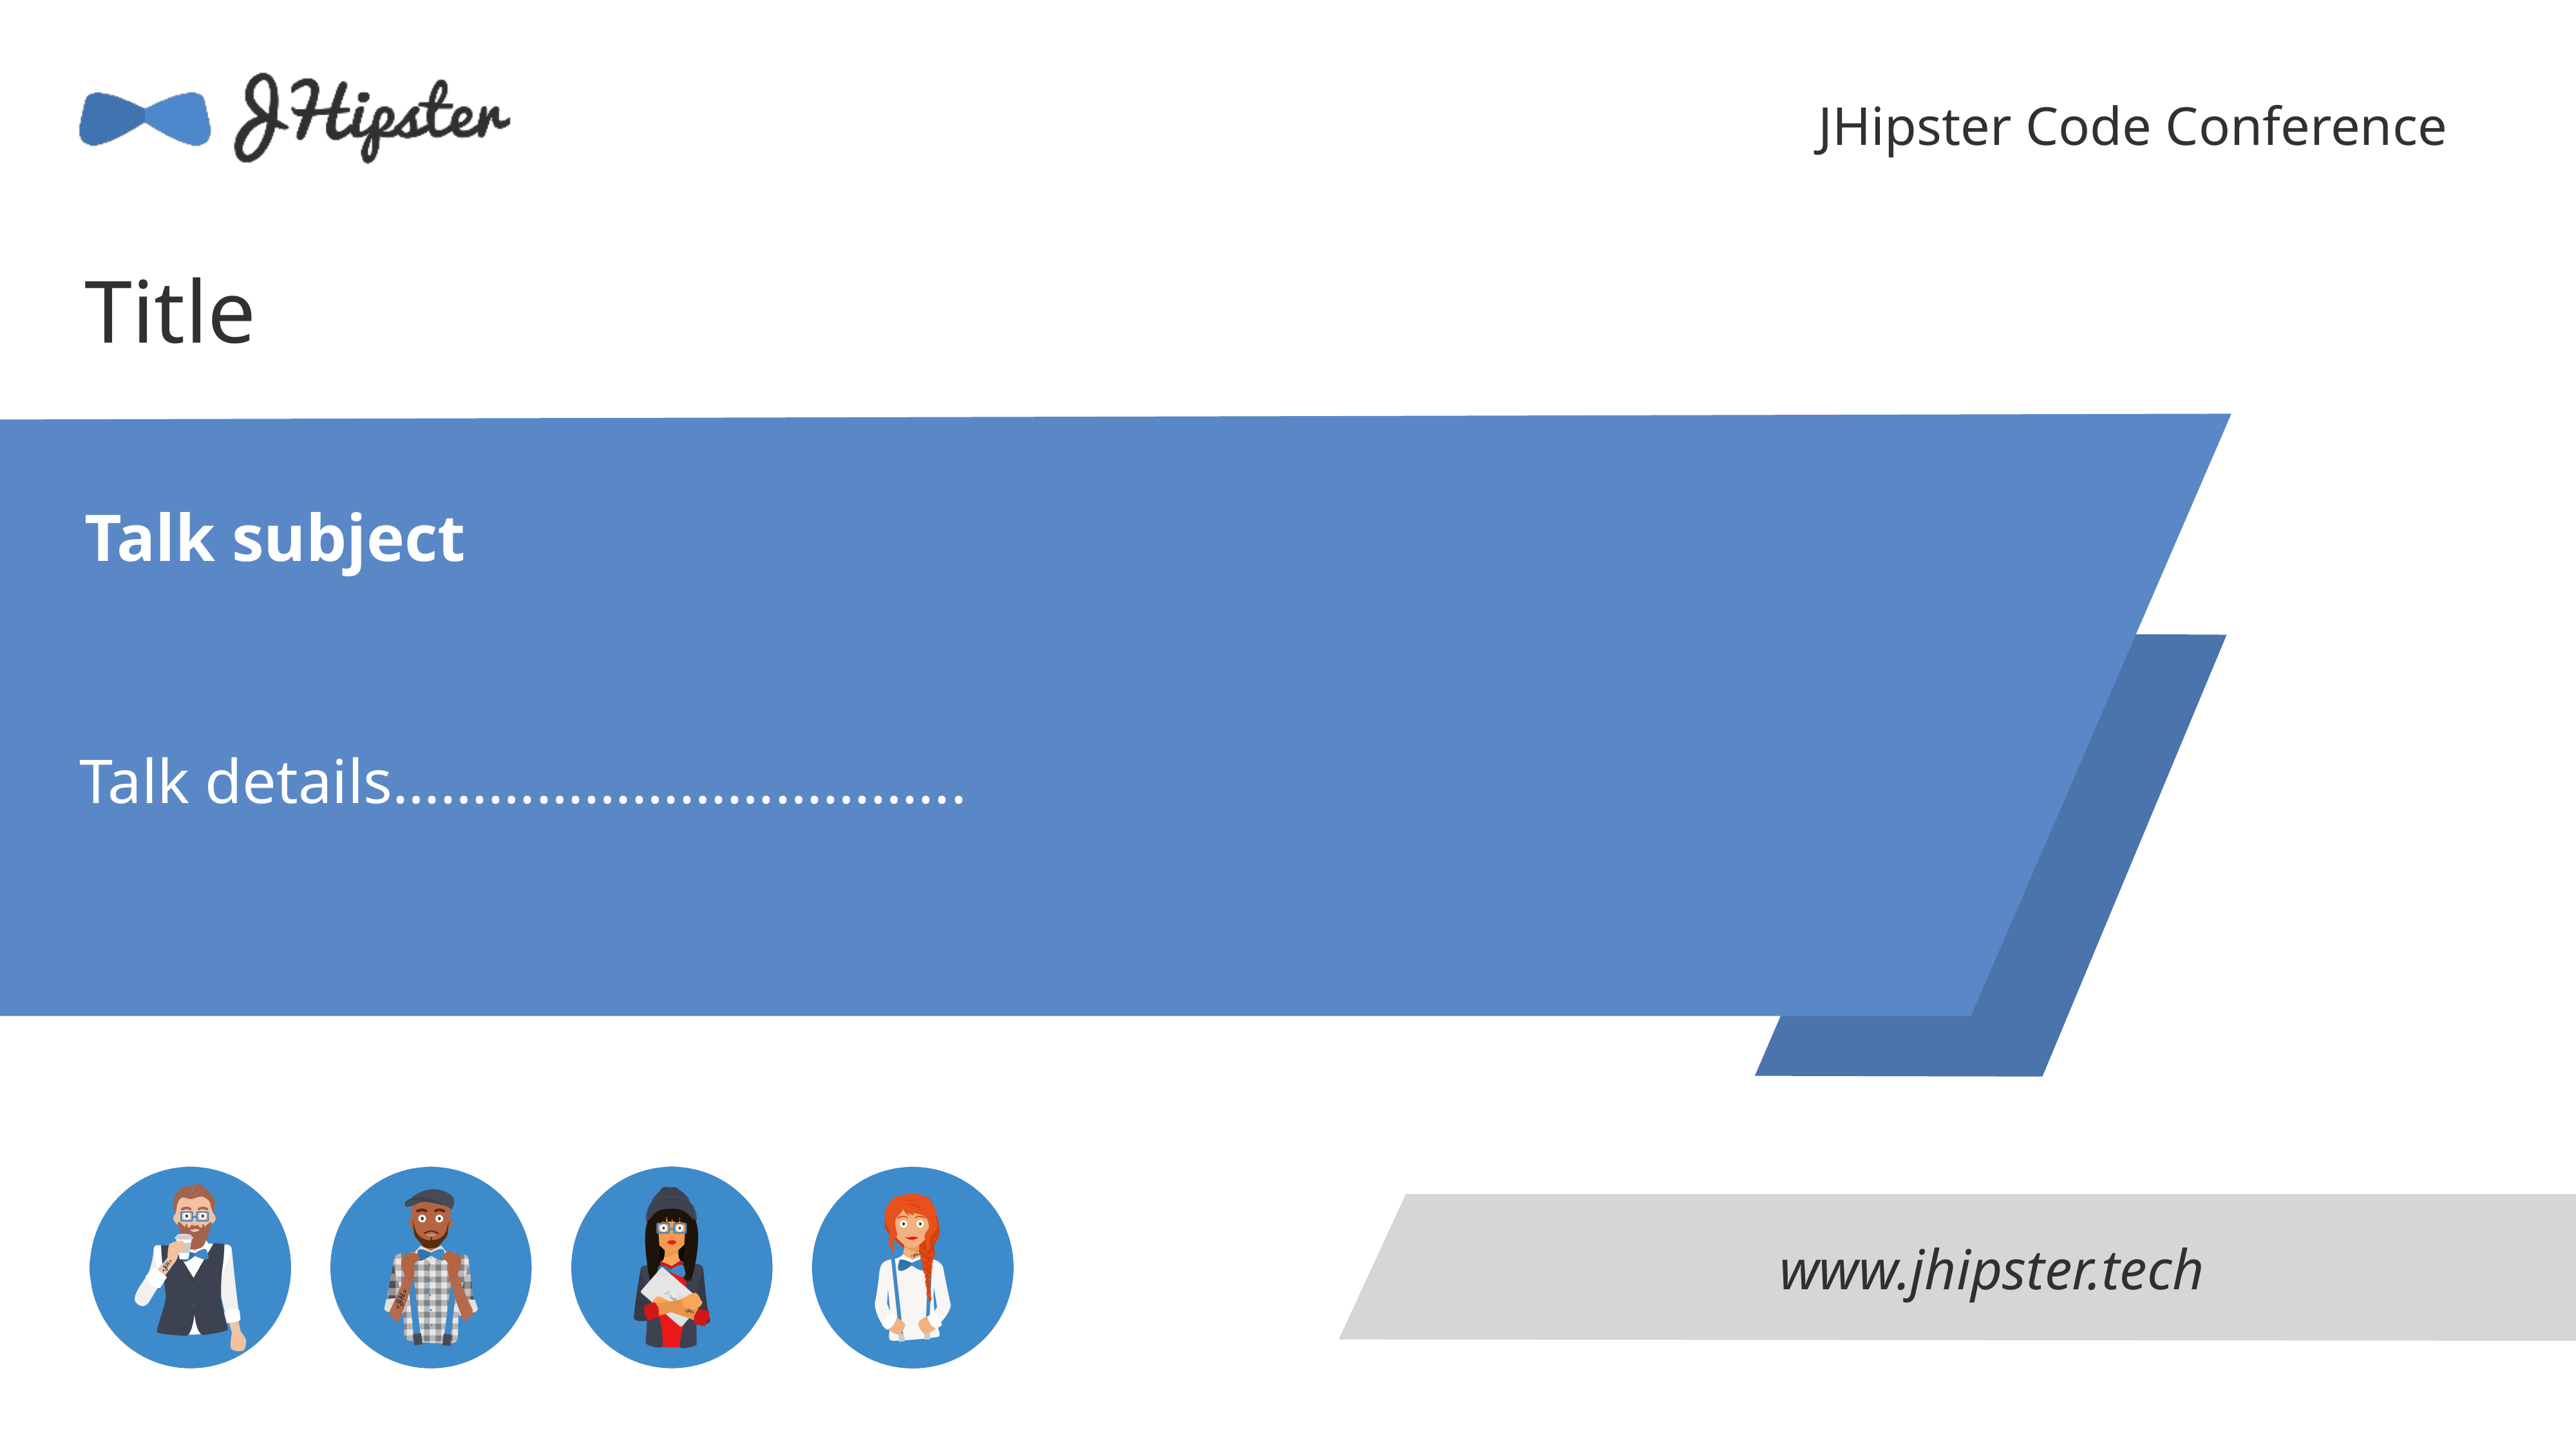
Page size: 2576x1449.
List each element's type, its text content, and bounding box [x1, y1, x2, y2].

picture [0, 16, 522, 232]
text_box [1338, 1194, 2576, 1341]
text_box Title [79, 252, 1256, 366]
text_box JHipster Code Conference [1794, 88, 2471, 162]
text_box [0, 413, 2231, 1077]
picture [330, 1166, 532, 1368]
picture [90, 1166, 291, 1368]
picture [811, 1166, 1014, 1368]
text_box Talk subject [79, 491, 551, 580]
picture [571, 1166, 773, 1368]
text_box www.jhipster.tech [1445, 1229, 2539, 1306]
text_box Talk details……………………………... [79, 743, 1999, 815]
